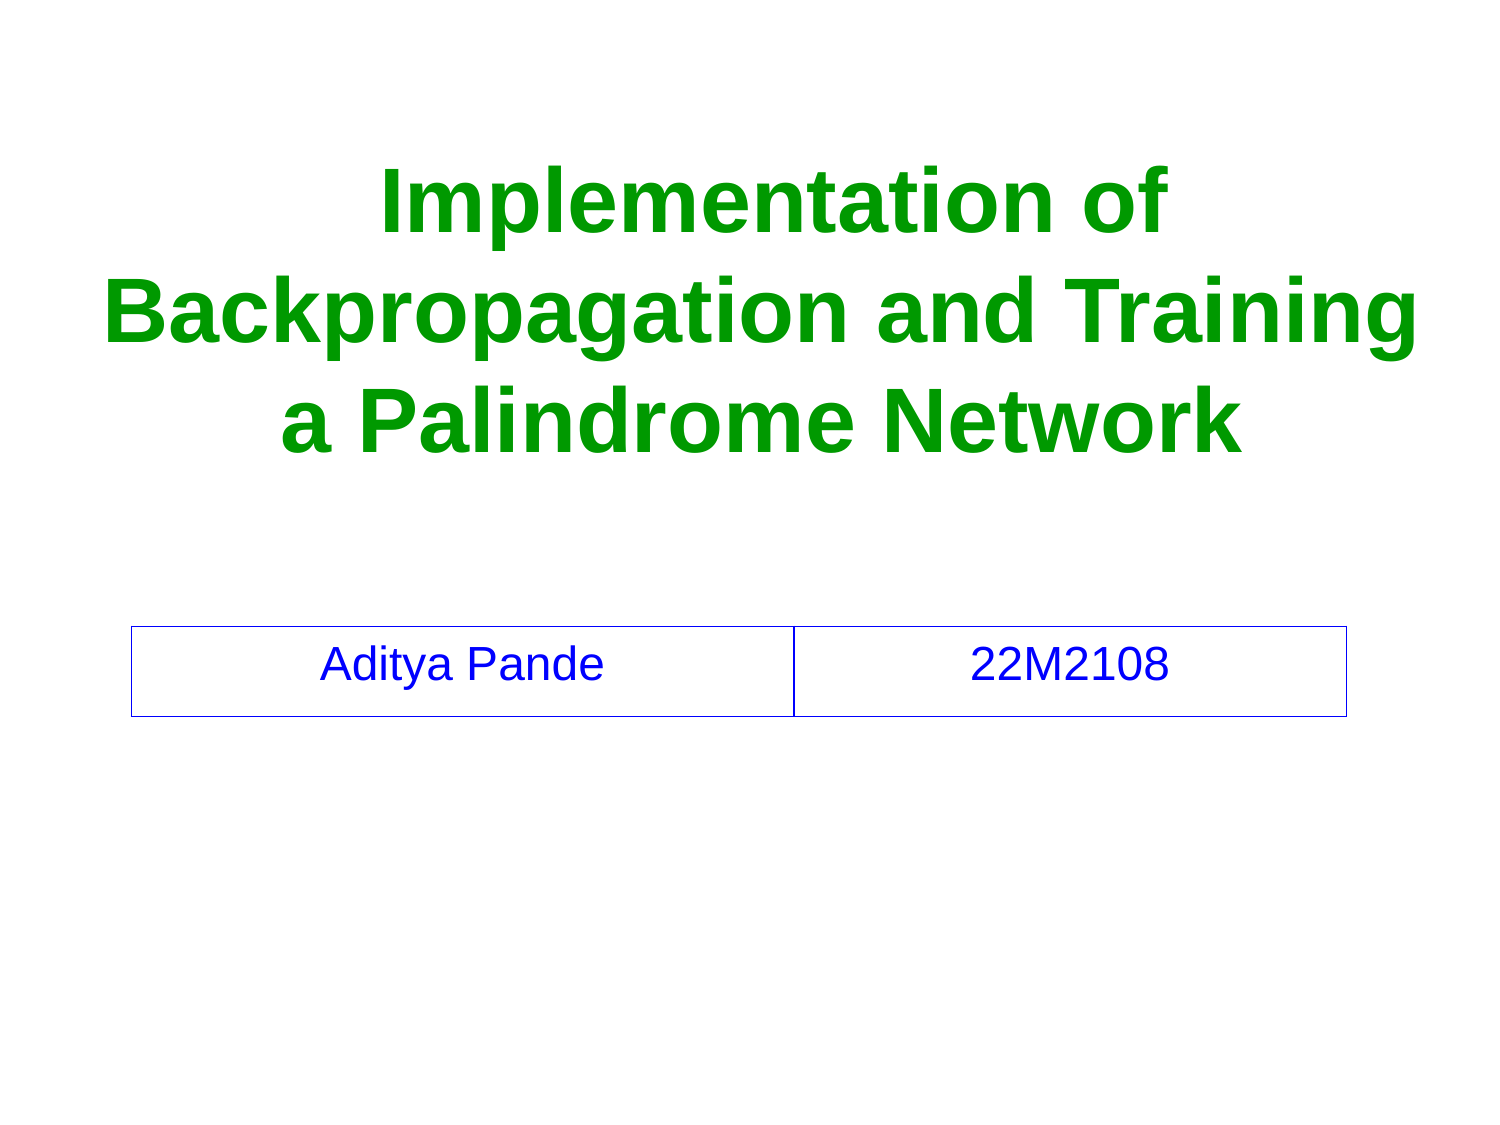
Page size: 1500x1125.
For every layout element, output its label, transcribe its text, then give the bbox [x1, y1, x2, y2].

table_header 22M2108 [795, 627, 1346, 716]
title Implementation of Backpropagation and Training a Palindrome Network [50, 125, 1475, 488]
table_header [169, 972, 1356, 1055]
table_header Aditya Pande [132, 627, 793, 716]
